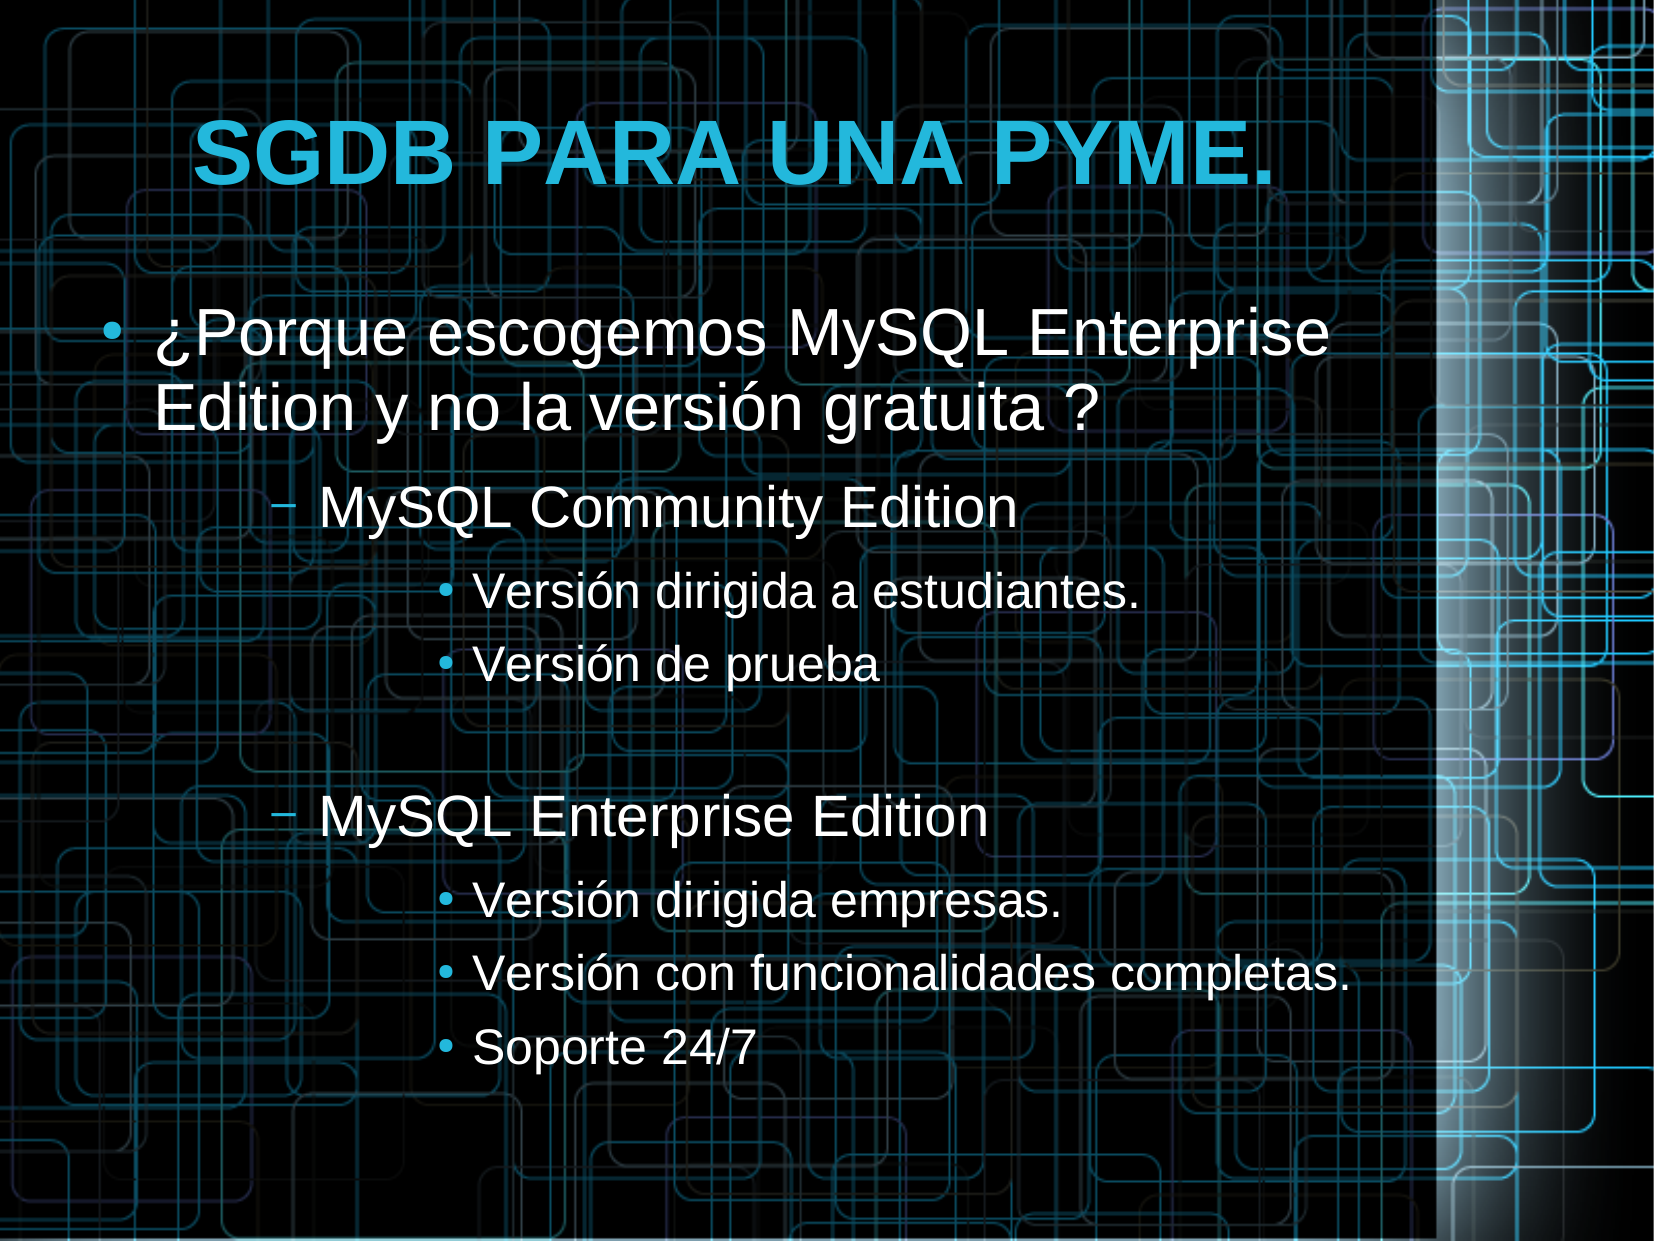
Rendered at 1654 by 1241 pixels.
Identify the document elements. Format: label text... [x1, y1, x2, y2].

title SGDB PARA UNA PYME. [82, 49, 1388, 257]
picture [0, 0, 1654, 1241]
list ¿Porque escogemos MySQL Enterprise Edition y no la versión gratuita ? MySQL Community Edition Versión dirigida a estudiantes. Versión de prueba MySQL Enterprise Edition Versión dirigida empresas. Versión con funcionalidades completas. Soporte 24/7 [82, 295, 1388, 1241]
